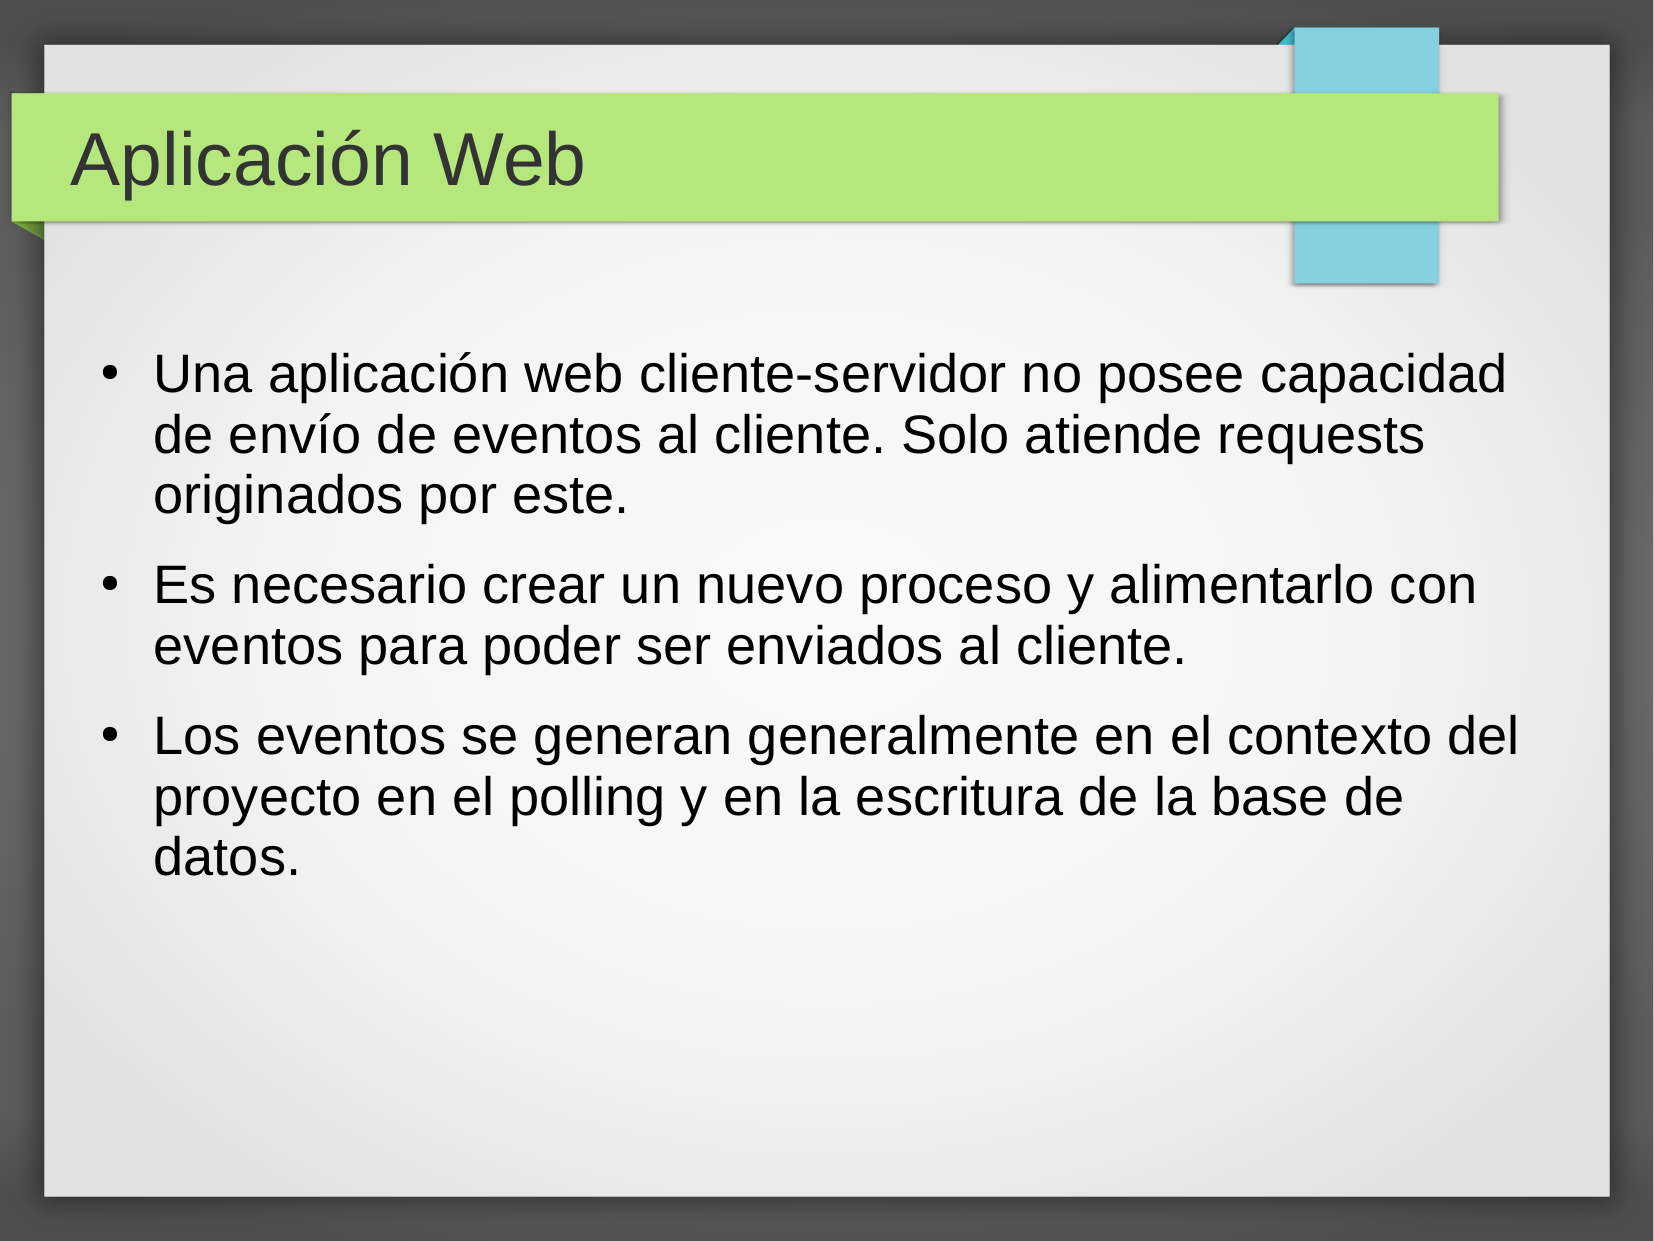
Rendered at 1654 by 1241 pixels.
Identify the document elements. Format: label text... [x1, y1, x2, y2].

title Aplicación Web [70, 106, 1229, 213]
picture [0, 0, 1654, 1241]
list Una aplicación web cliente-servidor no posee capacidad de envío de eventos al cliente. Solo atiende requests originados por este. Es necesario crear un nuevo proceso y alimentarlo con eventos para poder ser enviados al cliente. Los eventos se generan generalmente en el contexto del proyecto en el polling y en la escritura de la base de datos. [82, 343, 1538, 1063]
